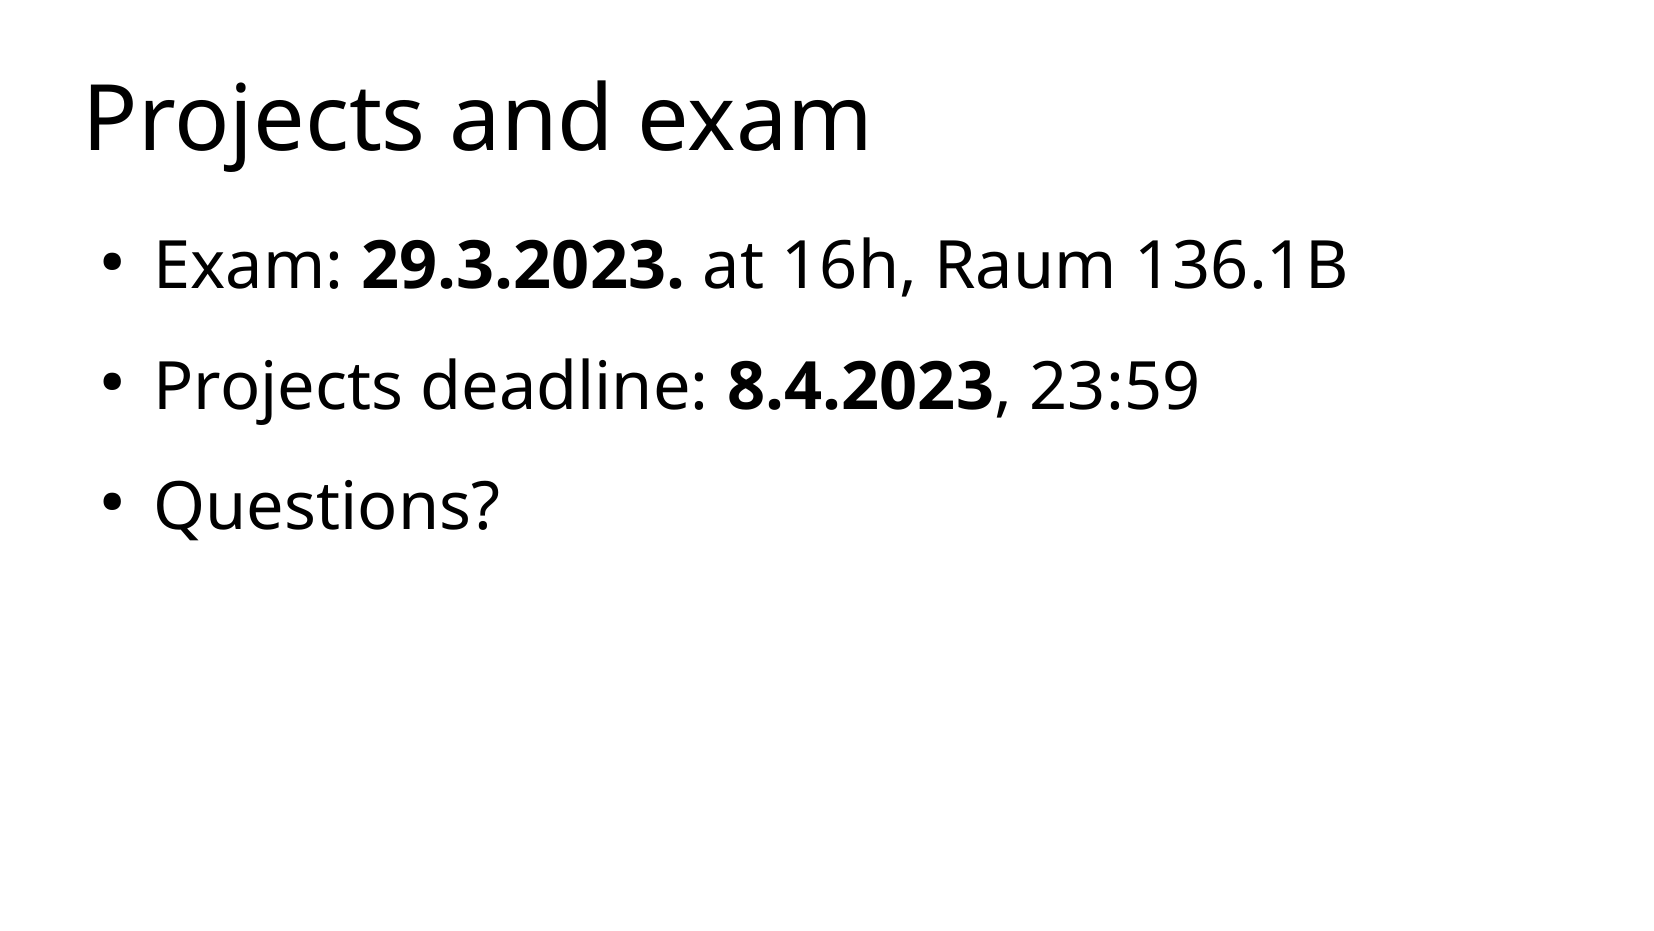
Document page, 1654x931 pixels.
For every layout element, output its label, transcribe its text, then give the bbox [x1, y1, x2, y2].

title Projects and exam [82, 37, 1571, 193]
list Exam: 29.3.2023. at 16h, Raum 136.1B Projects deadline: 8.4.2023, 23:59 Questions? [82, 217, 1571, 758]
